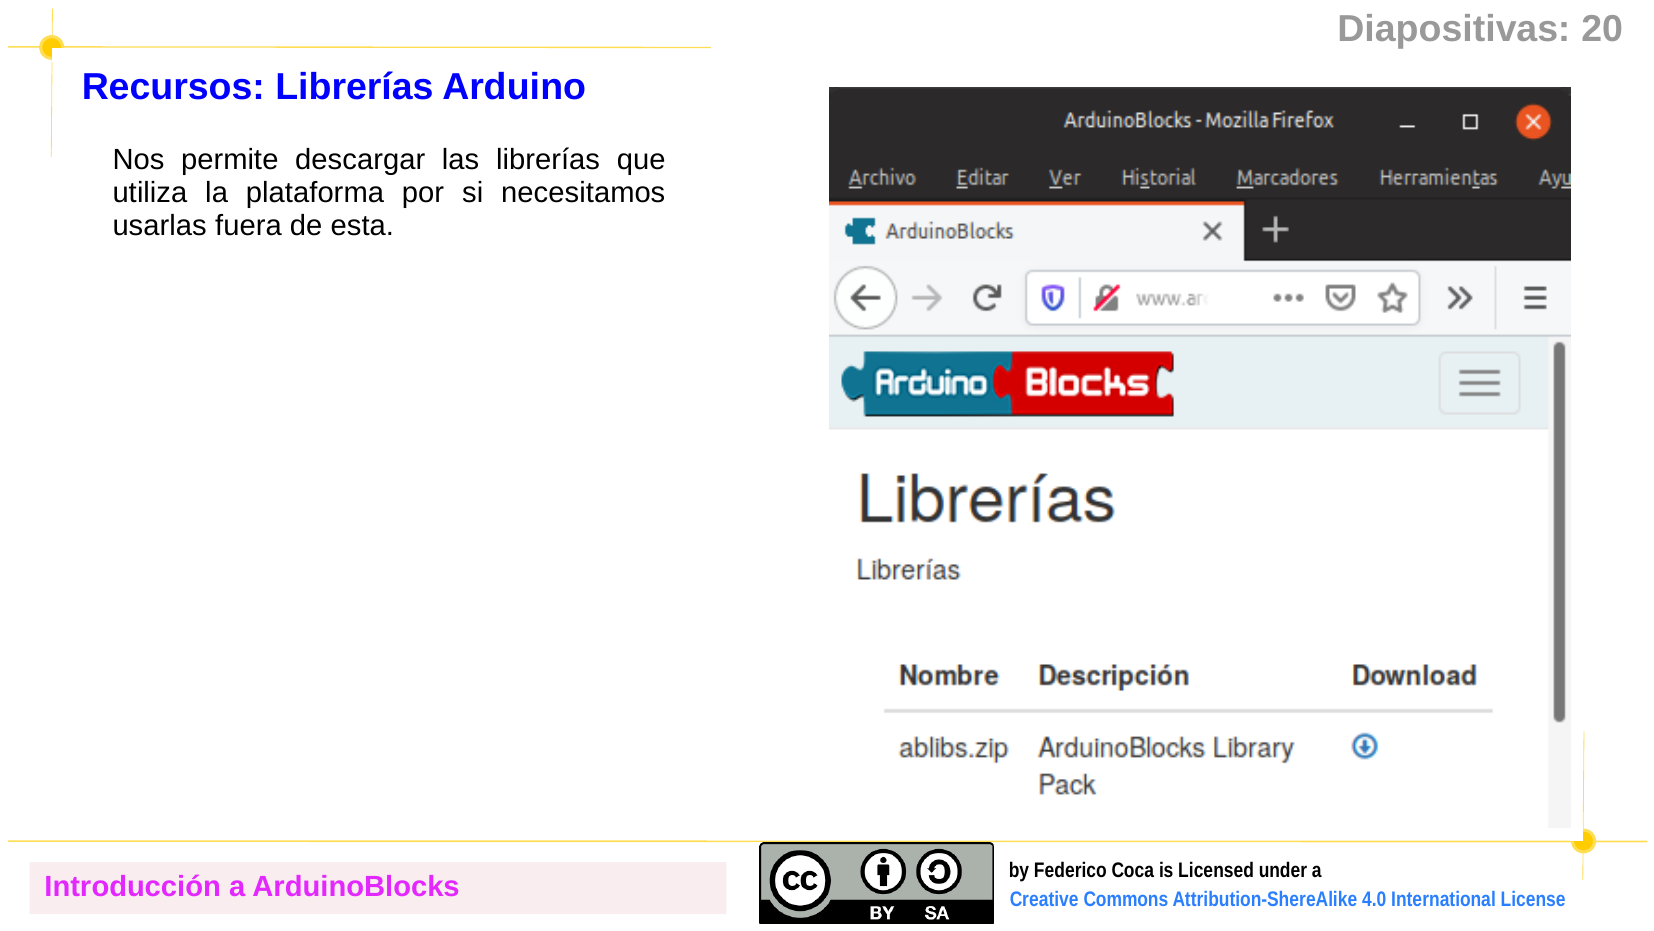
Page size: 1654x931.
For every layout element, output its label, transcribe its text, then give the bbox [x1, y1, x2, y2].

text_box Introducción a ArduinoBlocks [29, 862, 727, 915]
text_box Recursos: Librerías Arduino [67, 58, 1207, 116]
picture [829, 87, 1571, 829]
text_box Nos permite descargar las librerías que utiliza la plataforma por si necesitamos usarlas fuera de esta. [97, 135, 682, 249]
text_box Diapositivas: 20 [1322, 0, 1644, 57]
